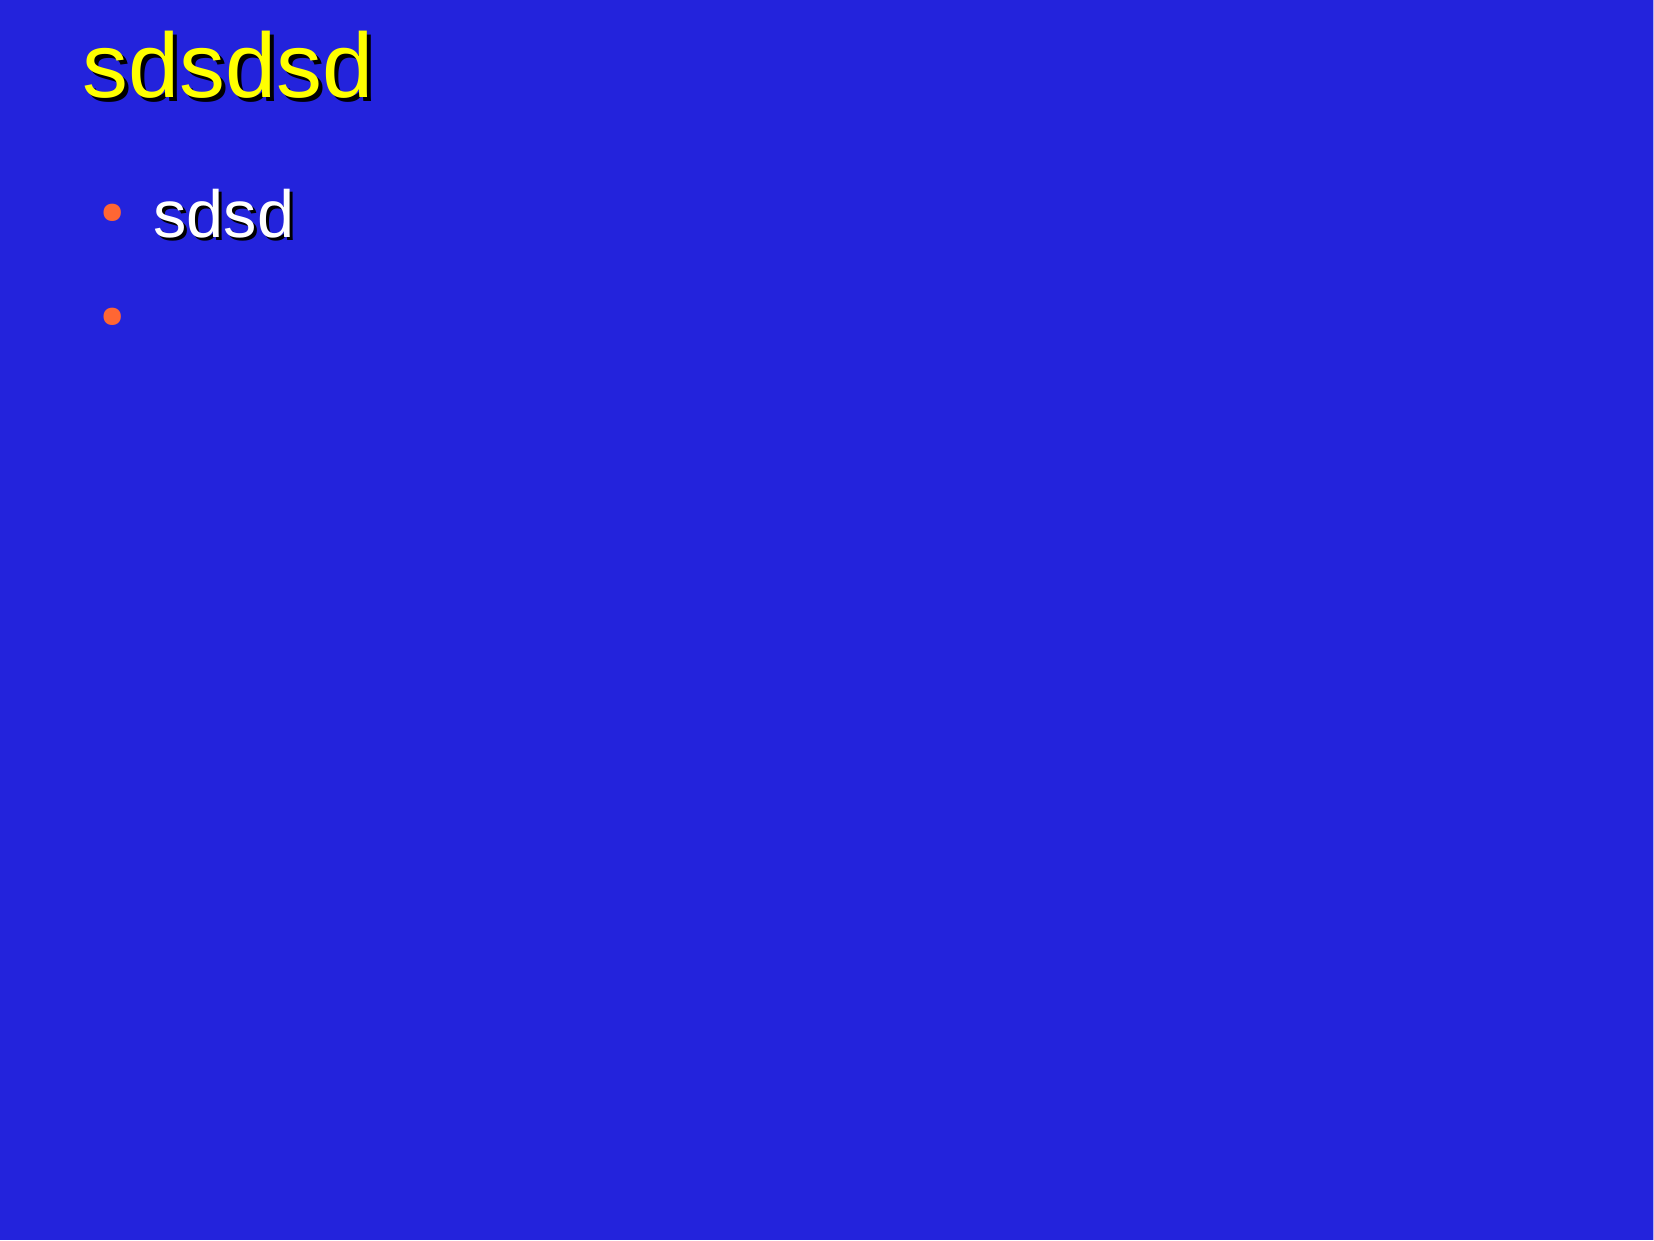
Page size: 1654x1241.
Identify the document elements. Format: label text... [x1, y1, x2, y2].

list sdsd [82, 177, 1571, 1182]
title sdsdsd [82, 2, 1571, 130]
